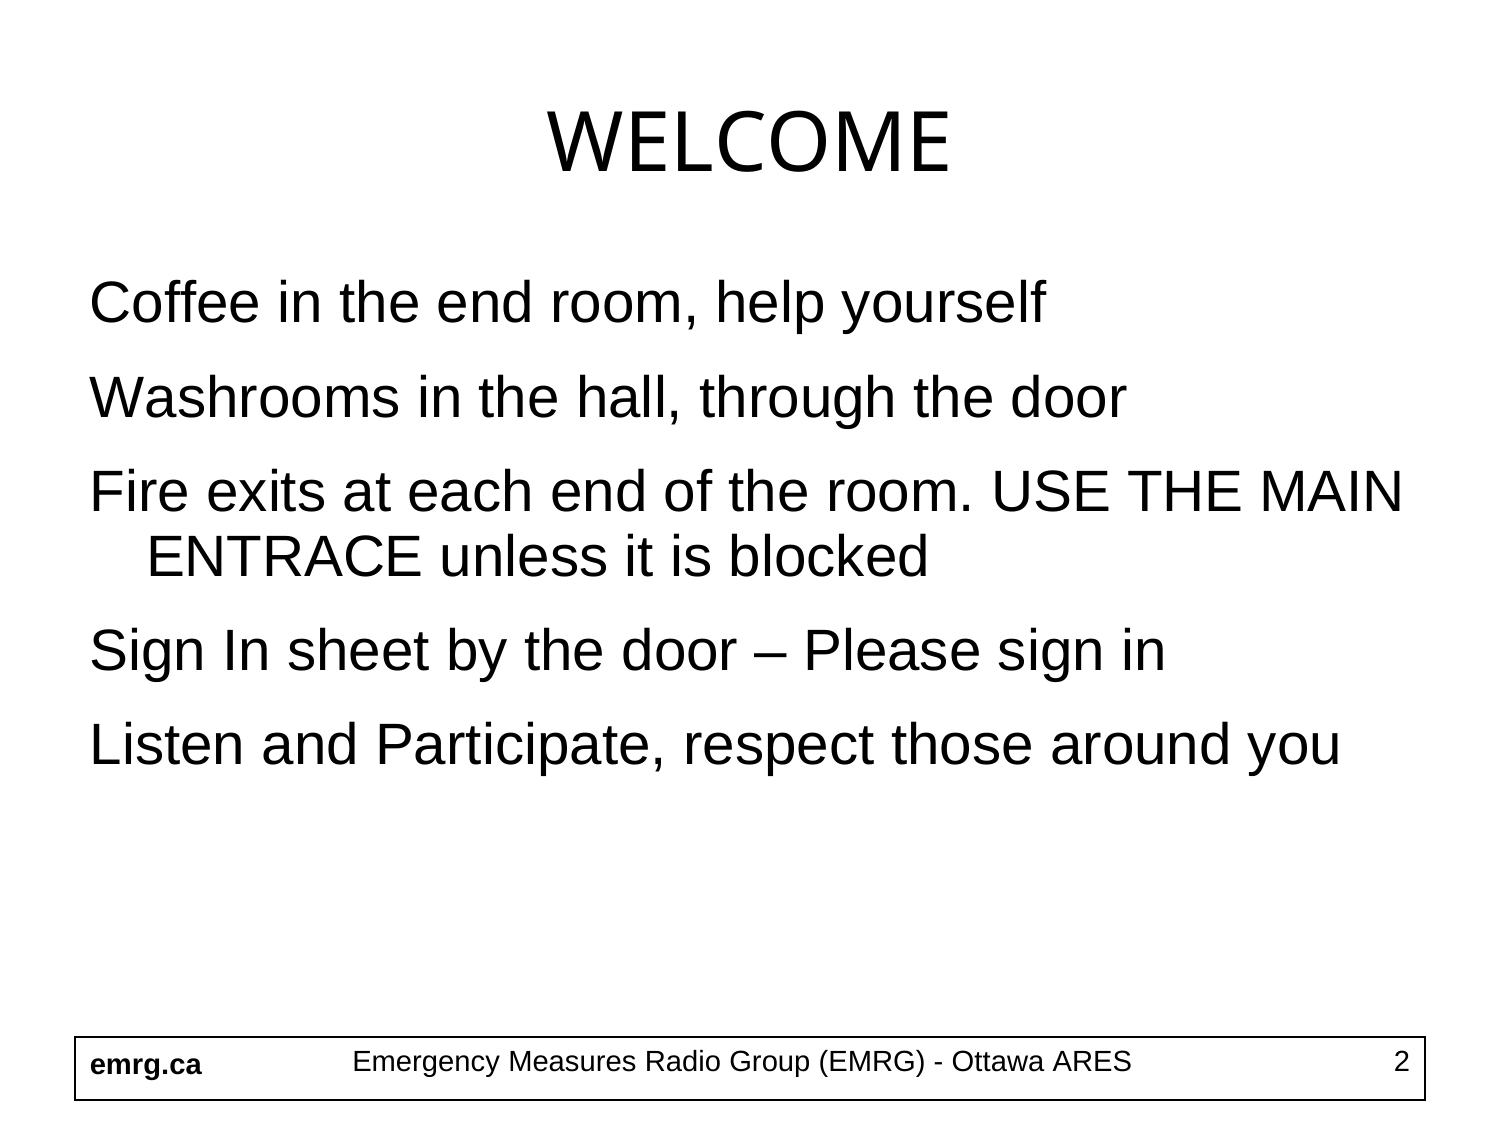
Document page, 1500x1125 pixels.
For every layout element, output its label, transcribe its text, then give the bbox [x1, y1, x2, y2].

list Coffee in the end room, help yourself Washrooms in the hall, through the door Fire exits at each end of the room. USE THE MAIN ENTRACE unless it is blocked Sign In sheet by the door – Please sign in Listen and Participate, respect those around you [75, 262, 1426, 1006]
title WELCOME [75, 45, 1426, 233]
